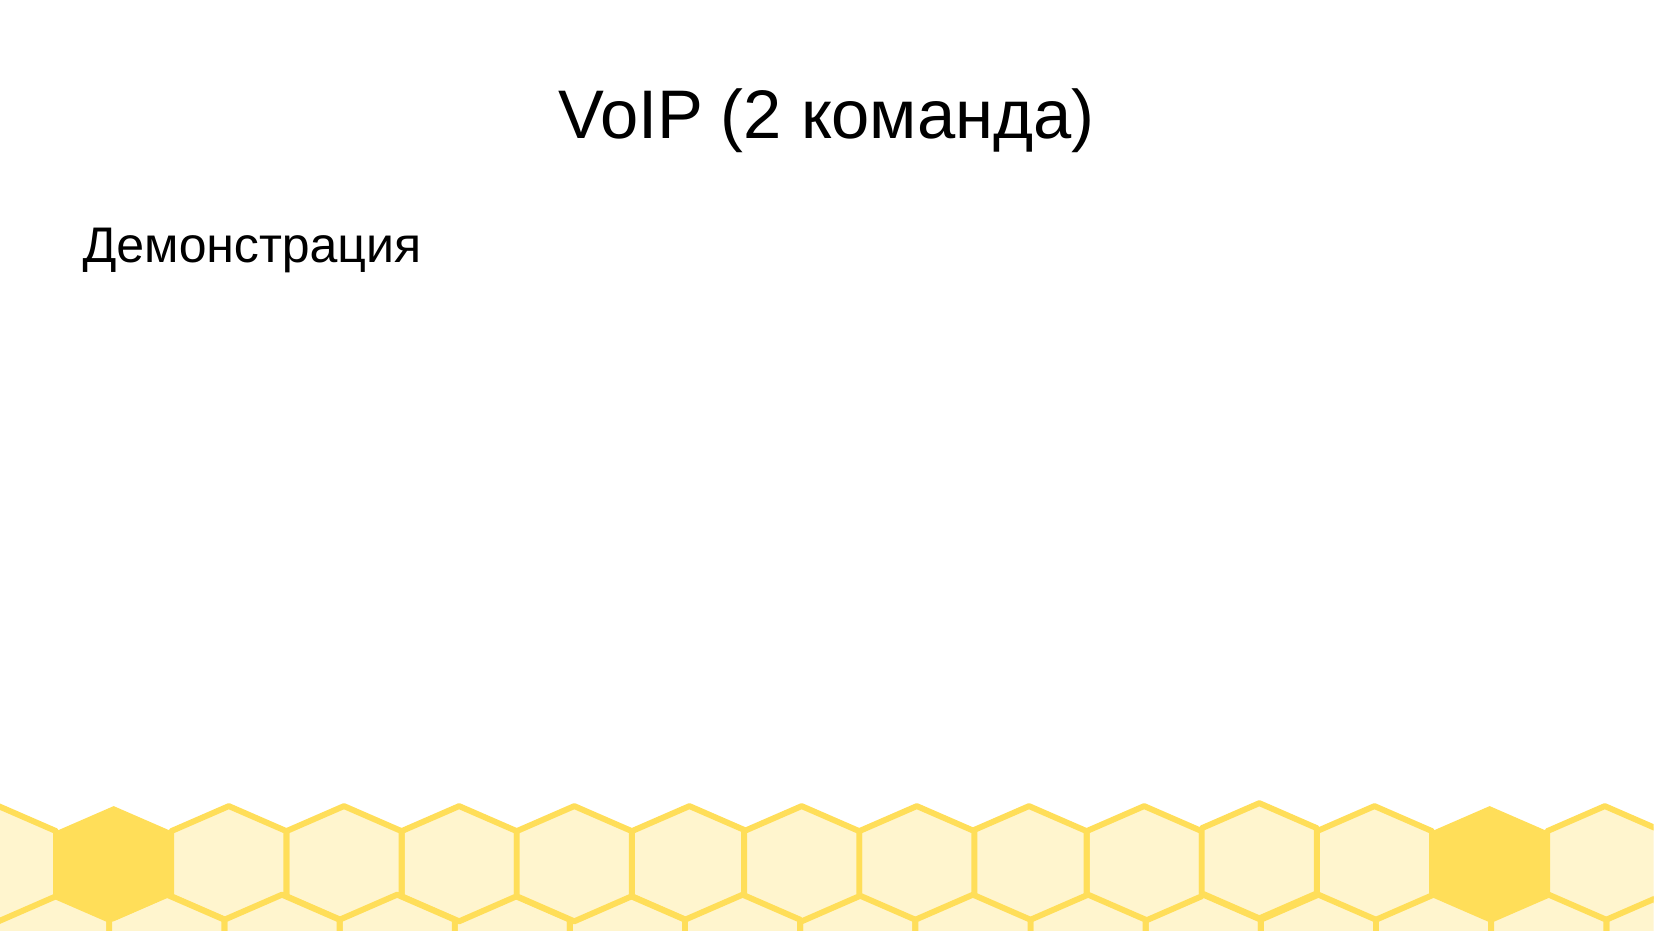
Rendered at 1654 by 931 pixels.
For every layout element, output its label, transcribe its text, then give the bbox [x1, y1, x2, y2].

list Демонстрация [82, 217, 1571, 758]
title VoIP (2 команда) [82, 37, 1571, 193]
